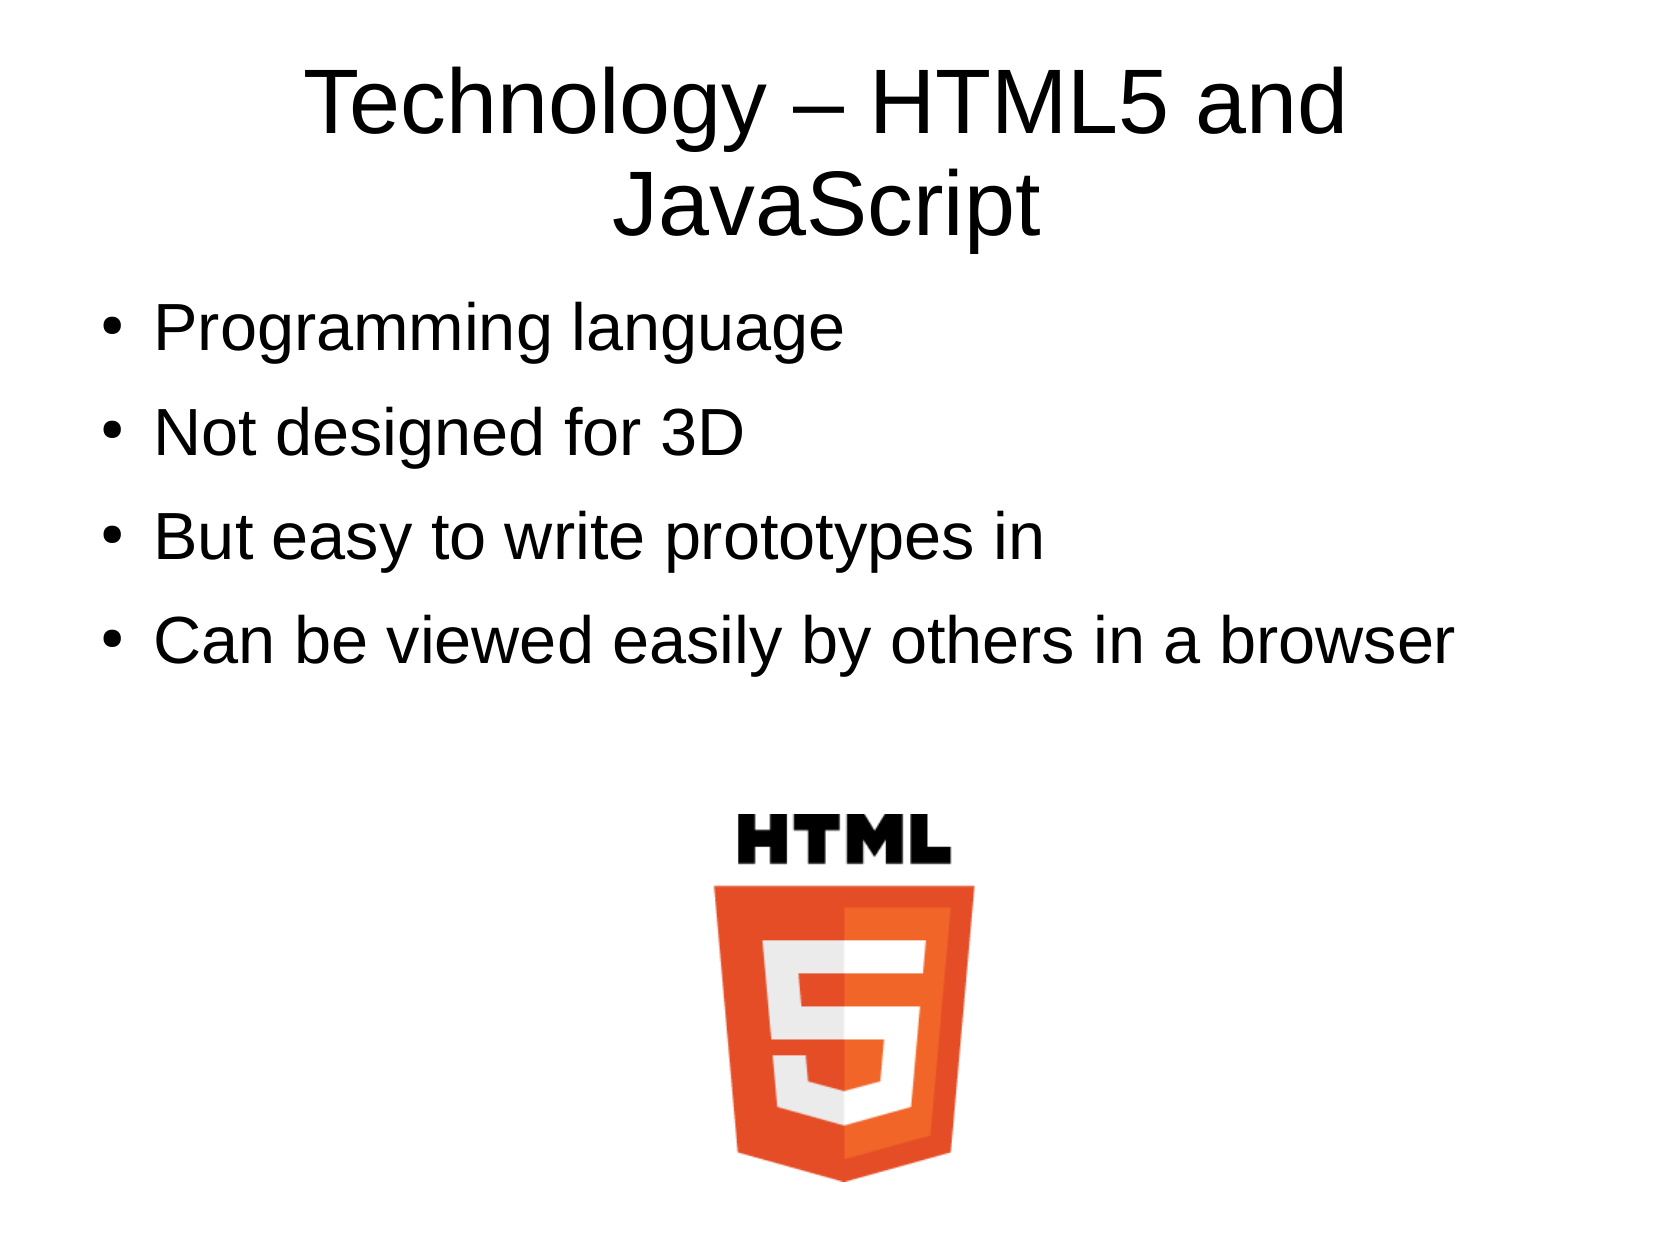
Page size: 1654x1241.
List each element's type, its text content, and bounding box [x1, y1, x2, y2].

list Programming language Not designed for 3D But easy to write prototypes in Can be viewed easily by others in a browser [82, 290, 1571, 1010]
picture [661, 814, 1028, 1182]
title Technology – HTML5 and JavaScript [82, 49, 1571, 257]
